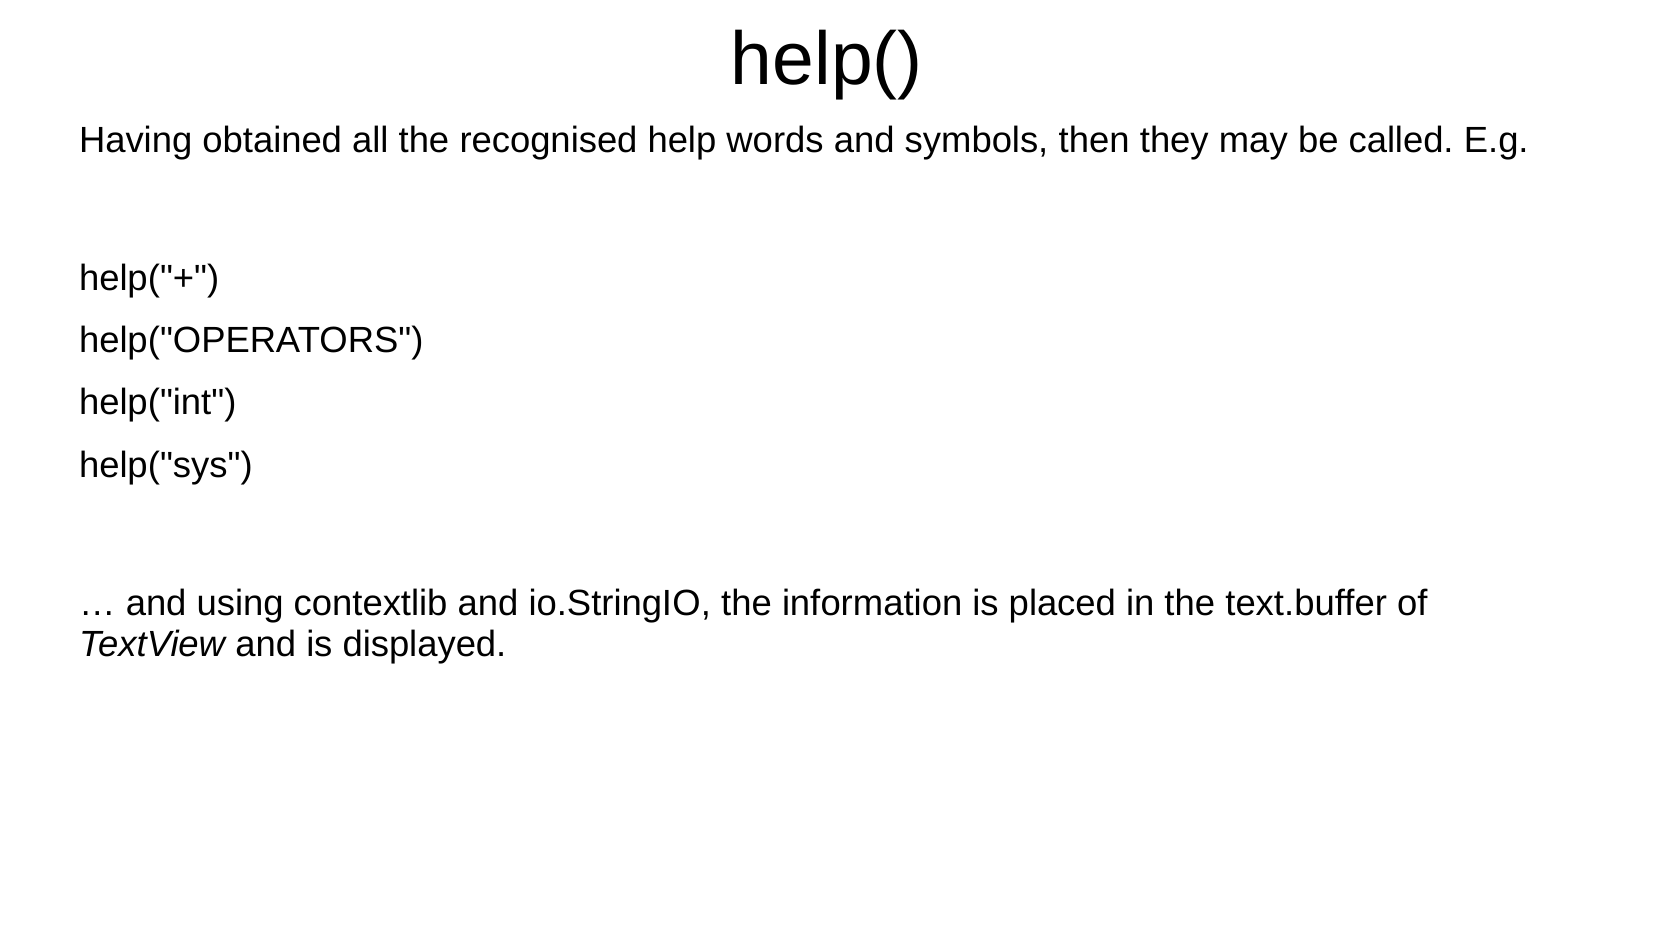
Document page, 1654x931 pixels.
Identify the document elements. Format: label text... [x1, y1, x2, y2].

title help() [82, 16, 1571, 101]
list Having obtained all the recognised help words and symbols, then they may be called. E.g. help("+") help("OPERATORS") help("int") help("sys") … and using contextlib and io.StringIO, the information is placed in the text.buffer of TextView and is displayed. [79, 118, 1568, 677]
